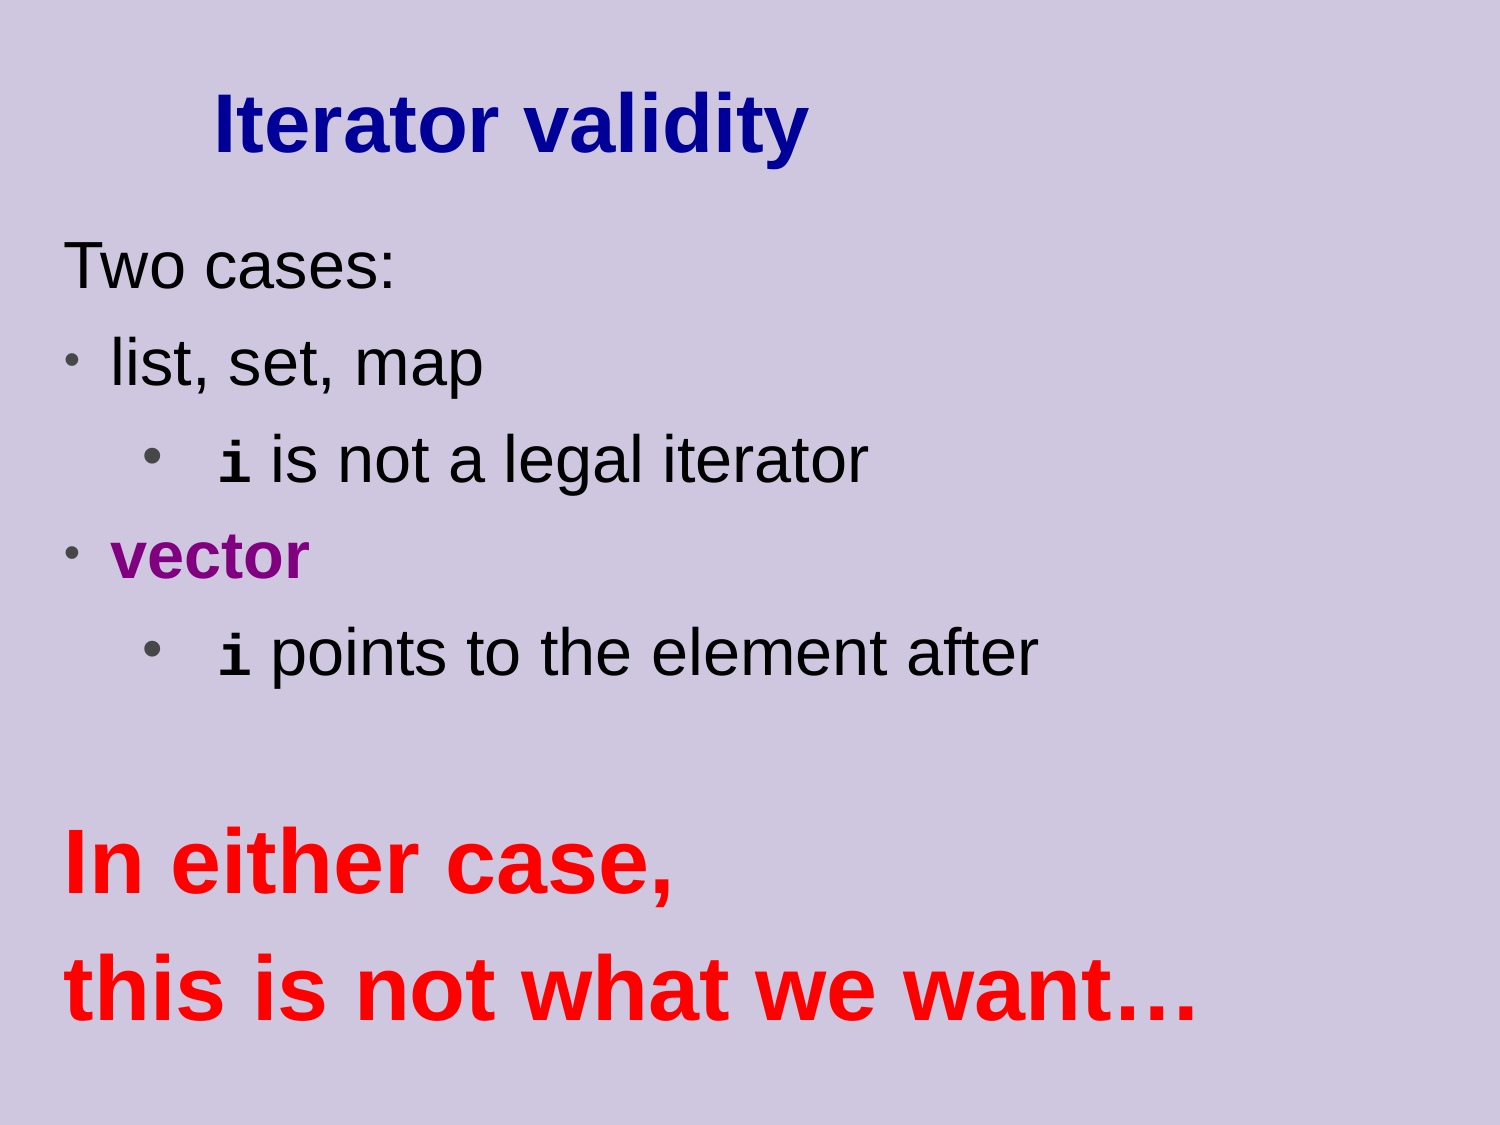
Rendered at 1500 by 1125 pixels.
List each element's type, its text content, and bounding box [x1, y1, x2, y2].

title Iterator validity [198, 17, 1468, 220]
list Two cases: list, set, map i is not a legal iterator vector i points to the element after In either case, this is not what we want… [49, 215, 1232, 1046]
